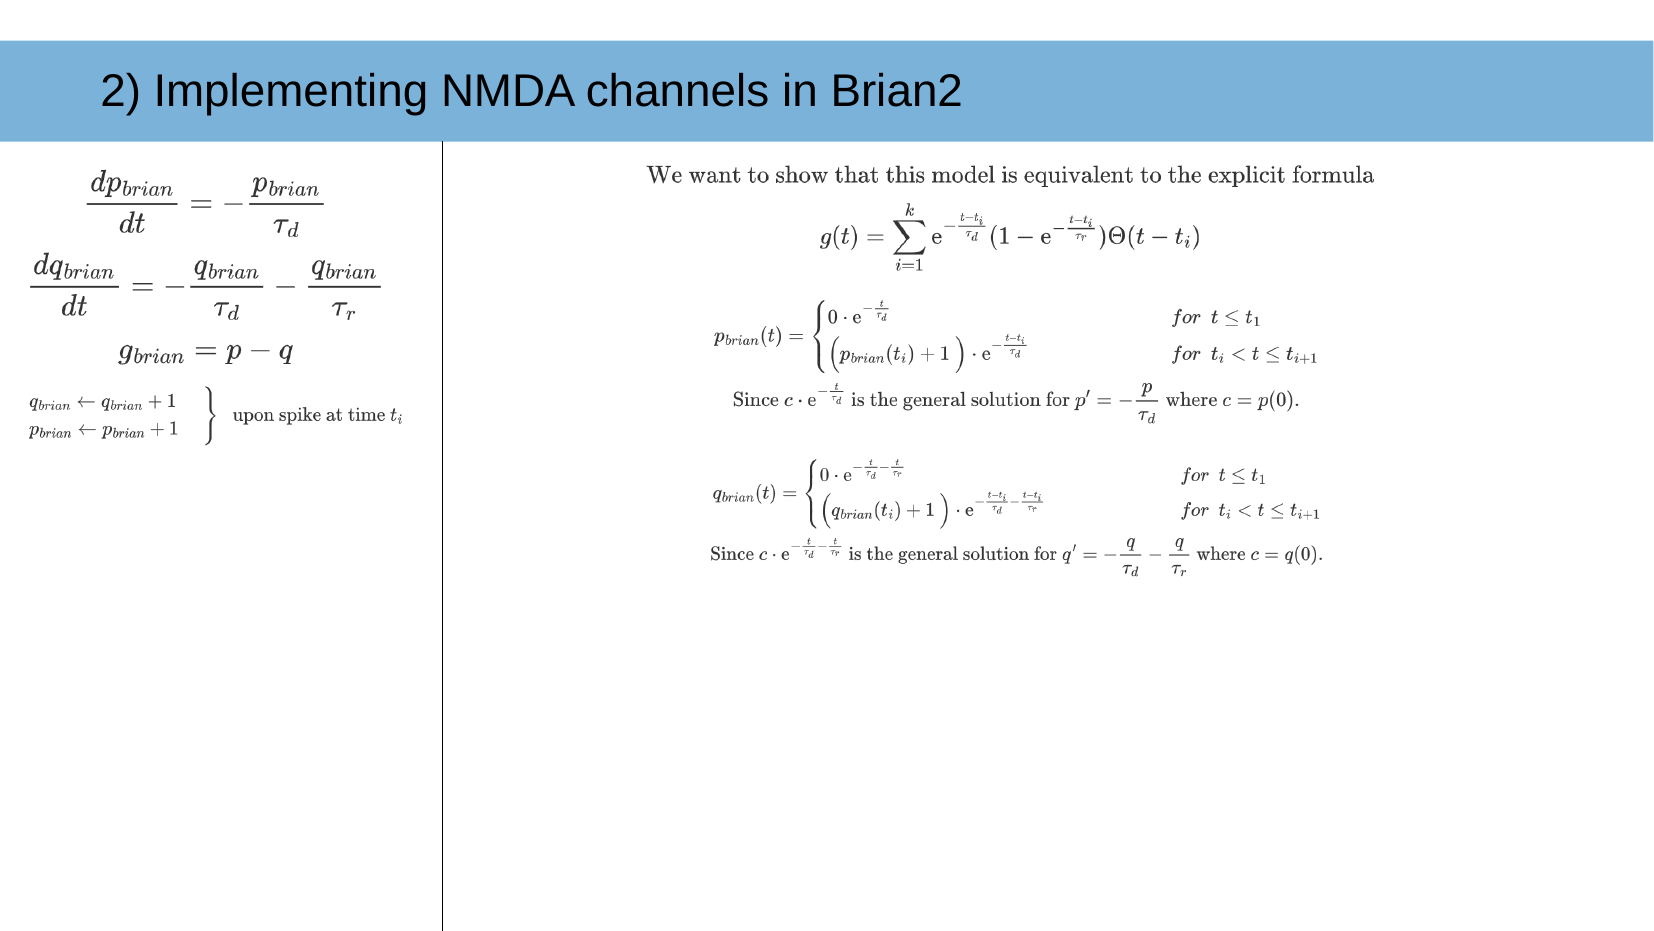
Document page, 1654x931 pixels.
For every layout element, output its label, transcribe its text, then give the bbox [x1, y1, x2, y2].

picture [714, 297, 1318, 426]
title Implementing NMDA channels in Brian2 [82, 13, 975, 168]
picture [646, 160, 1374, 278]
text_box [0, 40, 82, 142]
picture [26, 167, 384, 369]
picture [29, 383, 403, 448]
text_box [975, 40, 1654, 142]
picture [710, 456, 1323, 579]
